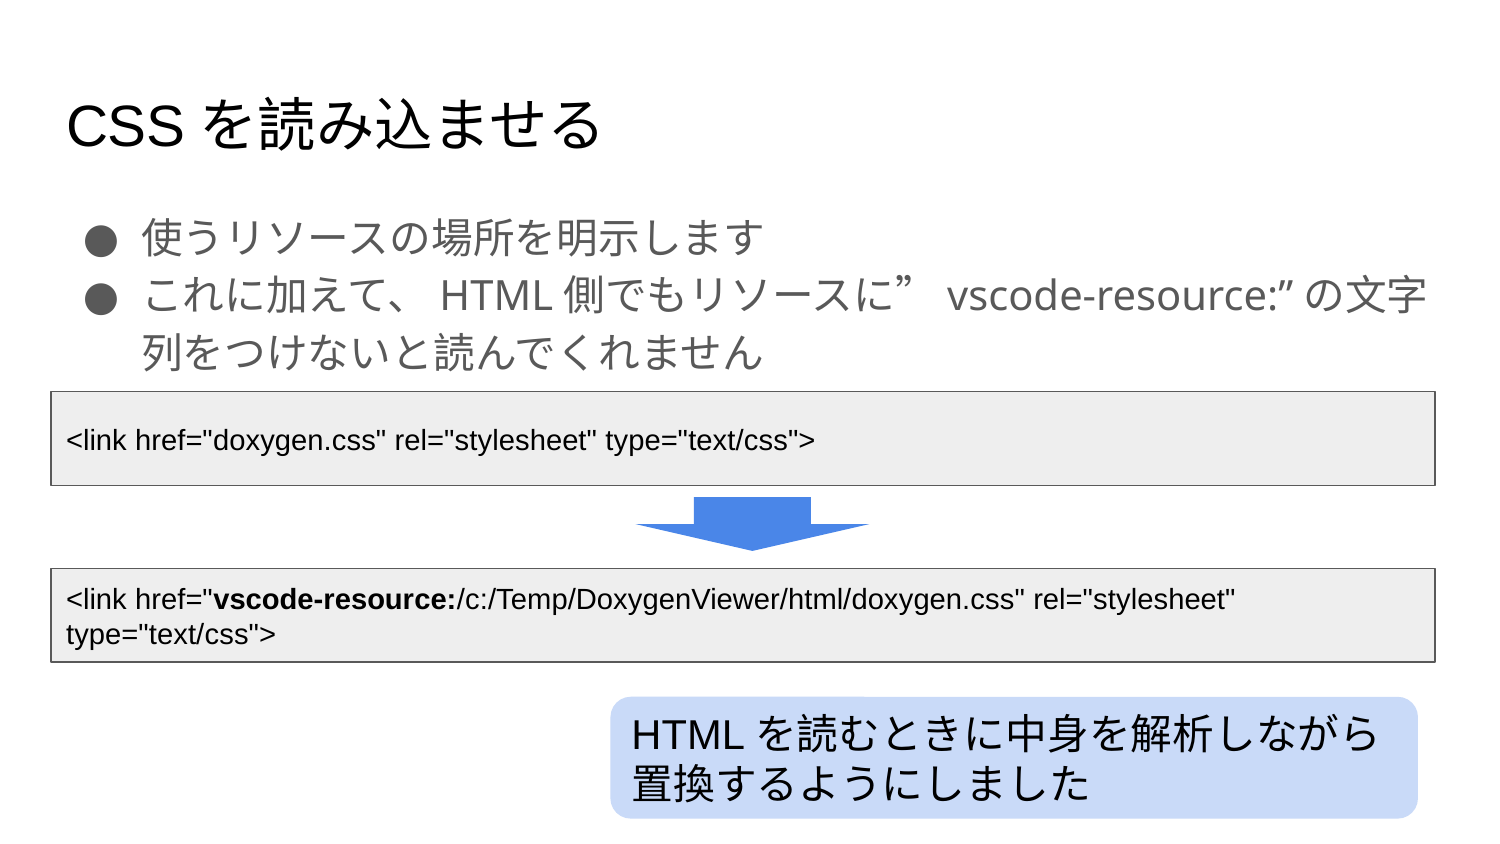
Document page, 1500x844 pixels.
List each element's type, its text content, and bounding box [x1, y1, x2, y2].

text_box HTMLを読むときに中身を解析しながら 置換するようにしました [610, 696, 1418, 819]
list 使うリソースの場所を明示します これに加えて、HTML側でもリソースに”vscode-resource:”の文字列をつけないと読んでくれません [51, 189, 1449, 395]
text_box <link href="doxygen.css" rel="stylesheet" type="text/css"> [51, 391, 1436, 486]
title CSSを読み込ませる [51, 72, 1449, 167]
text_box <link href="vscode-resource:/c:/Temp/DoxygenViewer/html/doxygen.css" rel="stylesheet" type="text/css"> [51, 568, 1436, 663]
text_box [635, 497, 870, 551]
